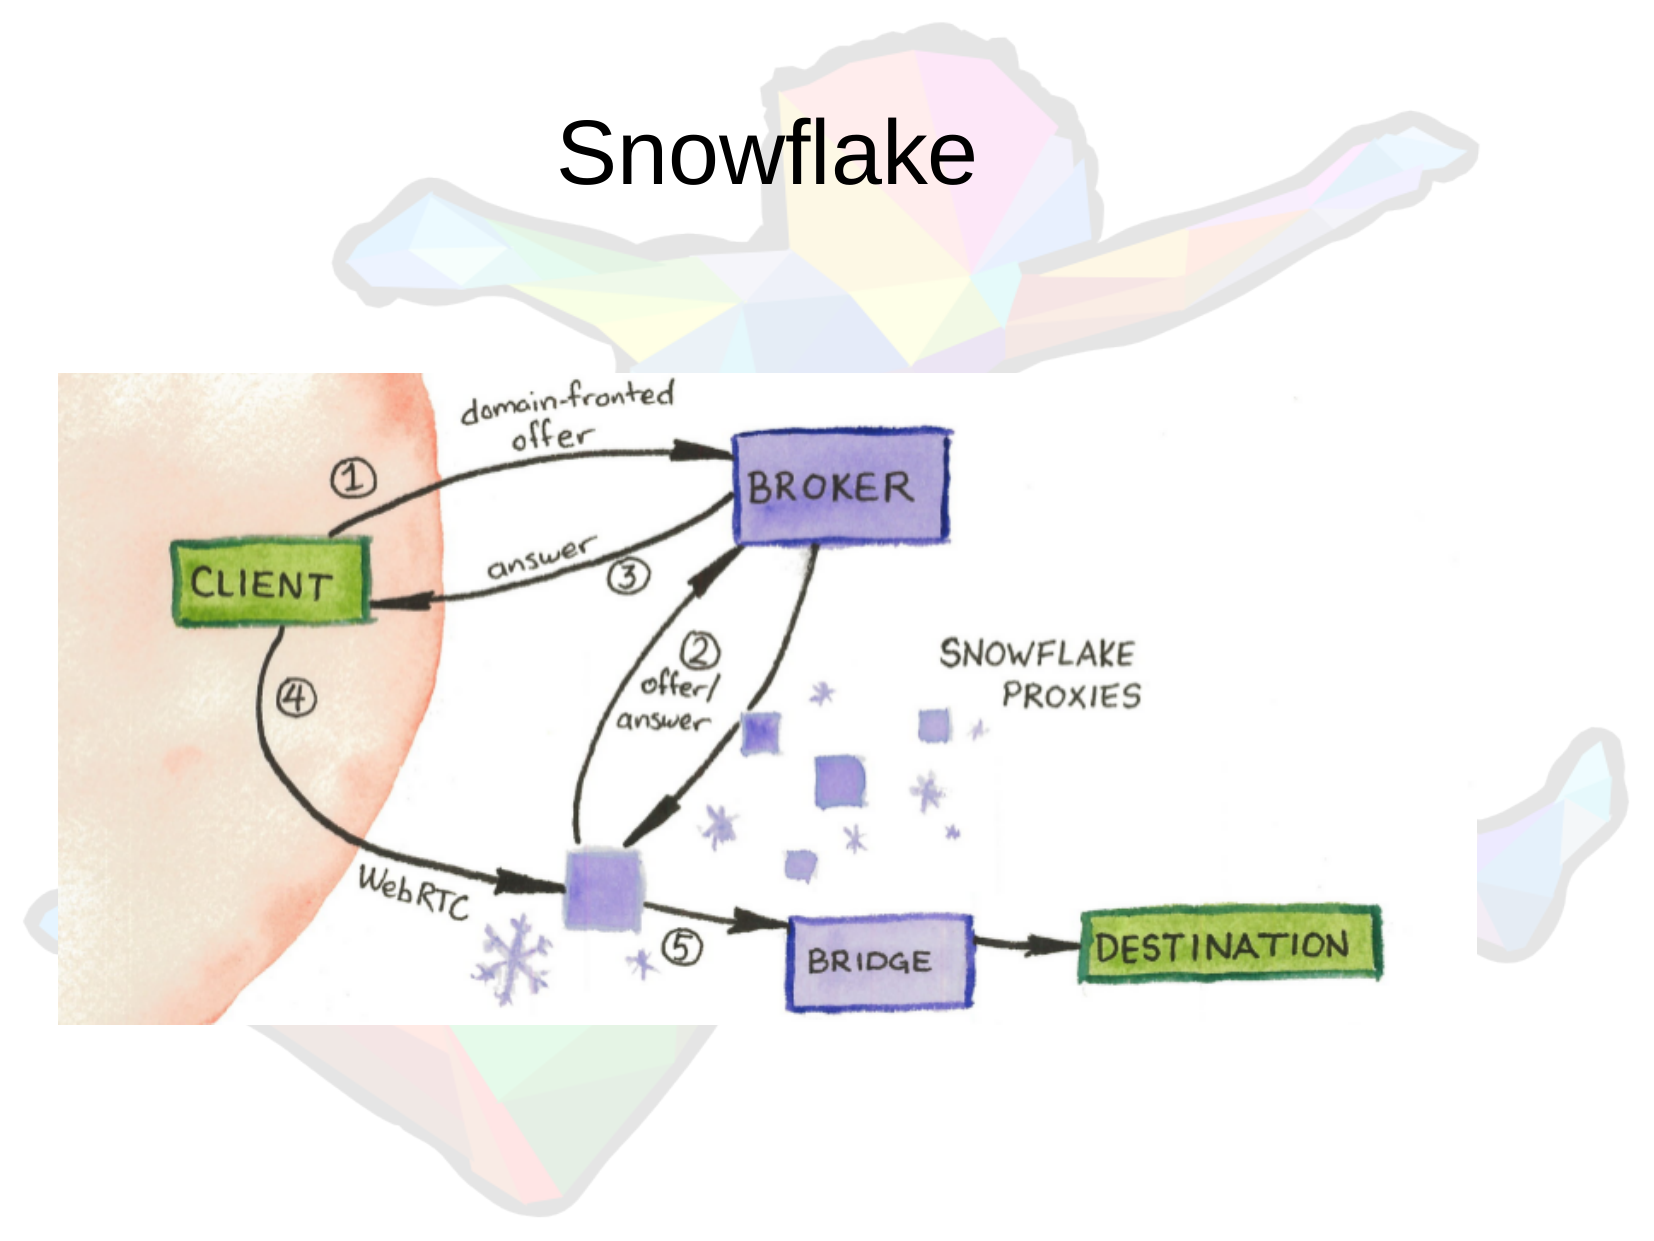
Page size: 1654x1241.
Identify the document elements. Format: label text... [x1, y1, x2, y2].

picture [58, 373, 1477, 1025]
title Snowflake [58, 49, 1477, 257]
